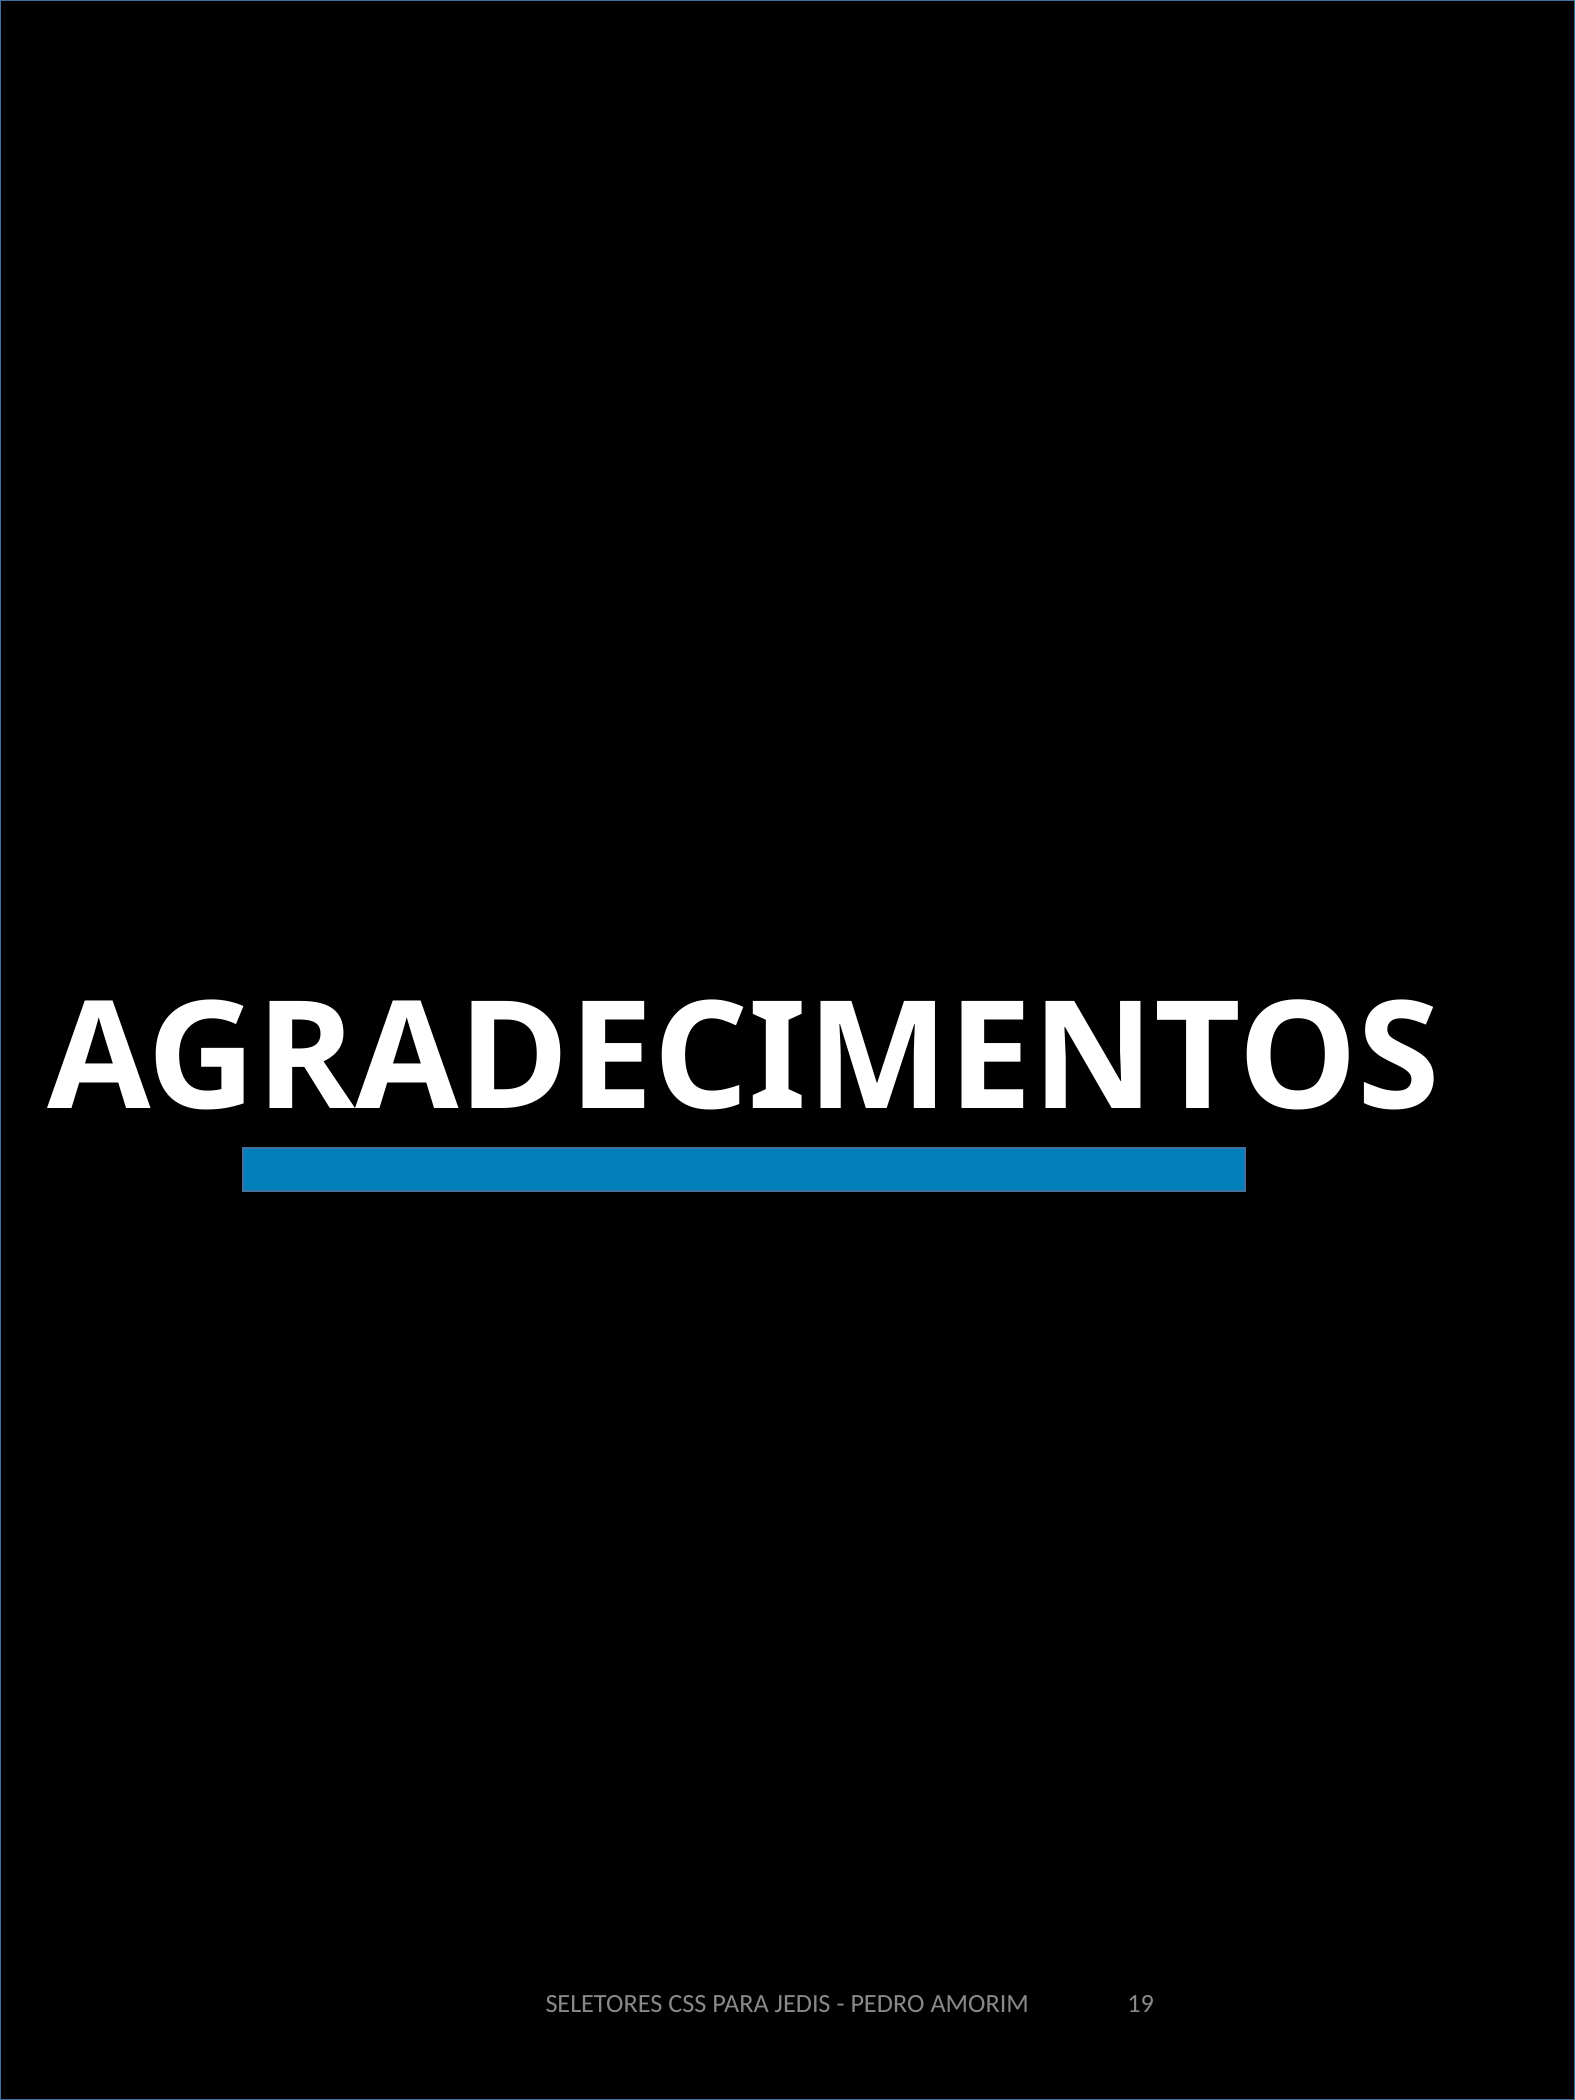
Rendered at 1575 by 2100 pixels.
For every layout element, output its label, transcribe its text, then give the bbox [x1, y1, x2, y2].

text_box 19 [1112, 1946, 1467, 2059]
text_box [0, 0, 1575, 2100]
text_box AGRADECIMENTOS [0, 951, 1538, 1147]
text_box SELETORES CSS PARA JEDIS - PEDRO AMORIM [521, 1946, 1054, 2059]
